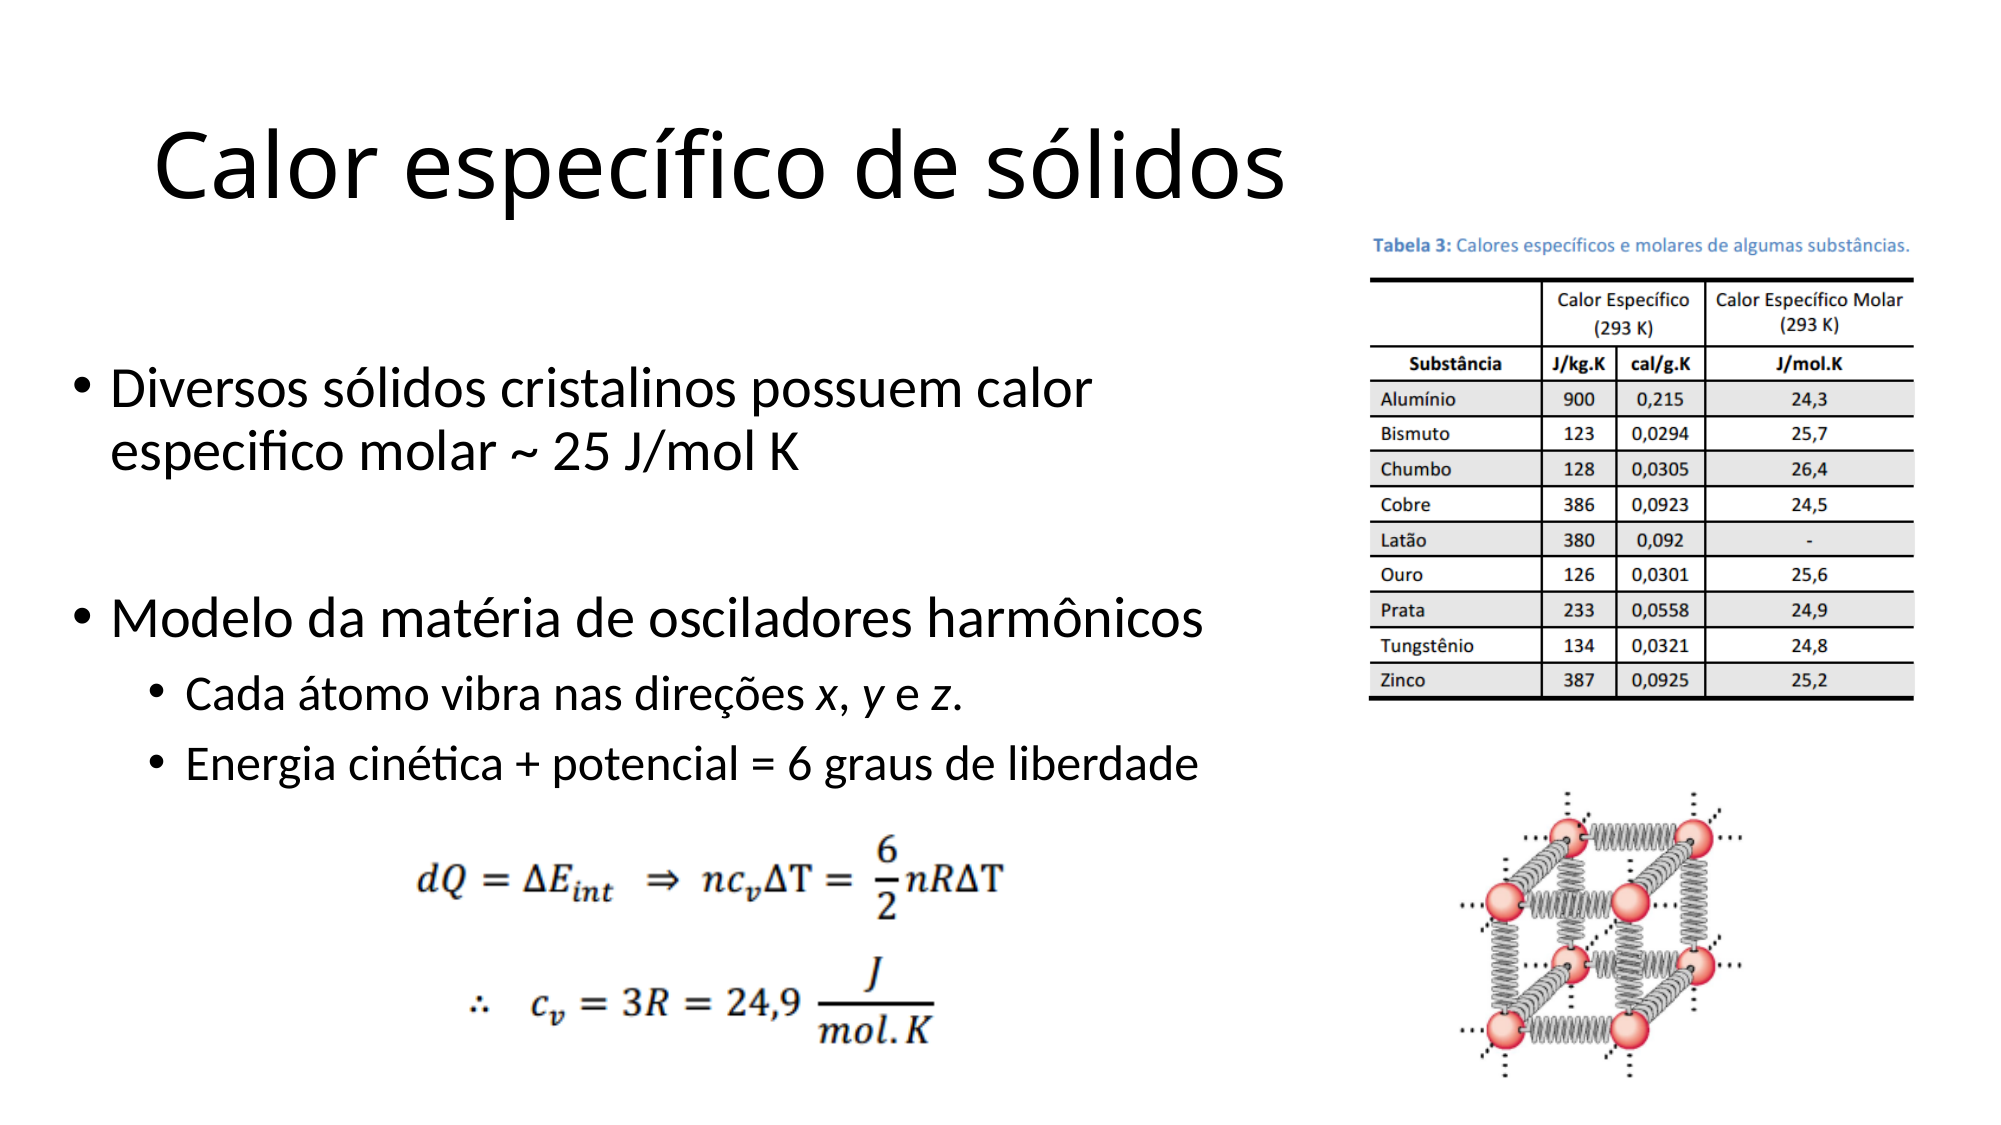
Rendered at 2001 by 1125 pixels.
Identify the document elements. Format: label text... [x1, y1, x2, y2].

title Calor específico de sólidos [137, 59, 1863, 278]
picture [381, 823, 1031, 1064]
picture [1354, 224, 1934, 712]
list Diversos sólidos cristalinos possuem calor especifico molar ~ 25 J/mol K Modelo da matéria de osciladores harmônicos Cada átomo vibra nas direções x, y e z. Energia cinética + potencial = 6 graus de liberdade [57, 349, 1355, 1064]
picture [1442, 770, 1774, 1107]
